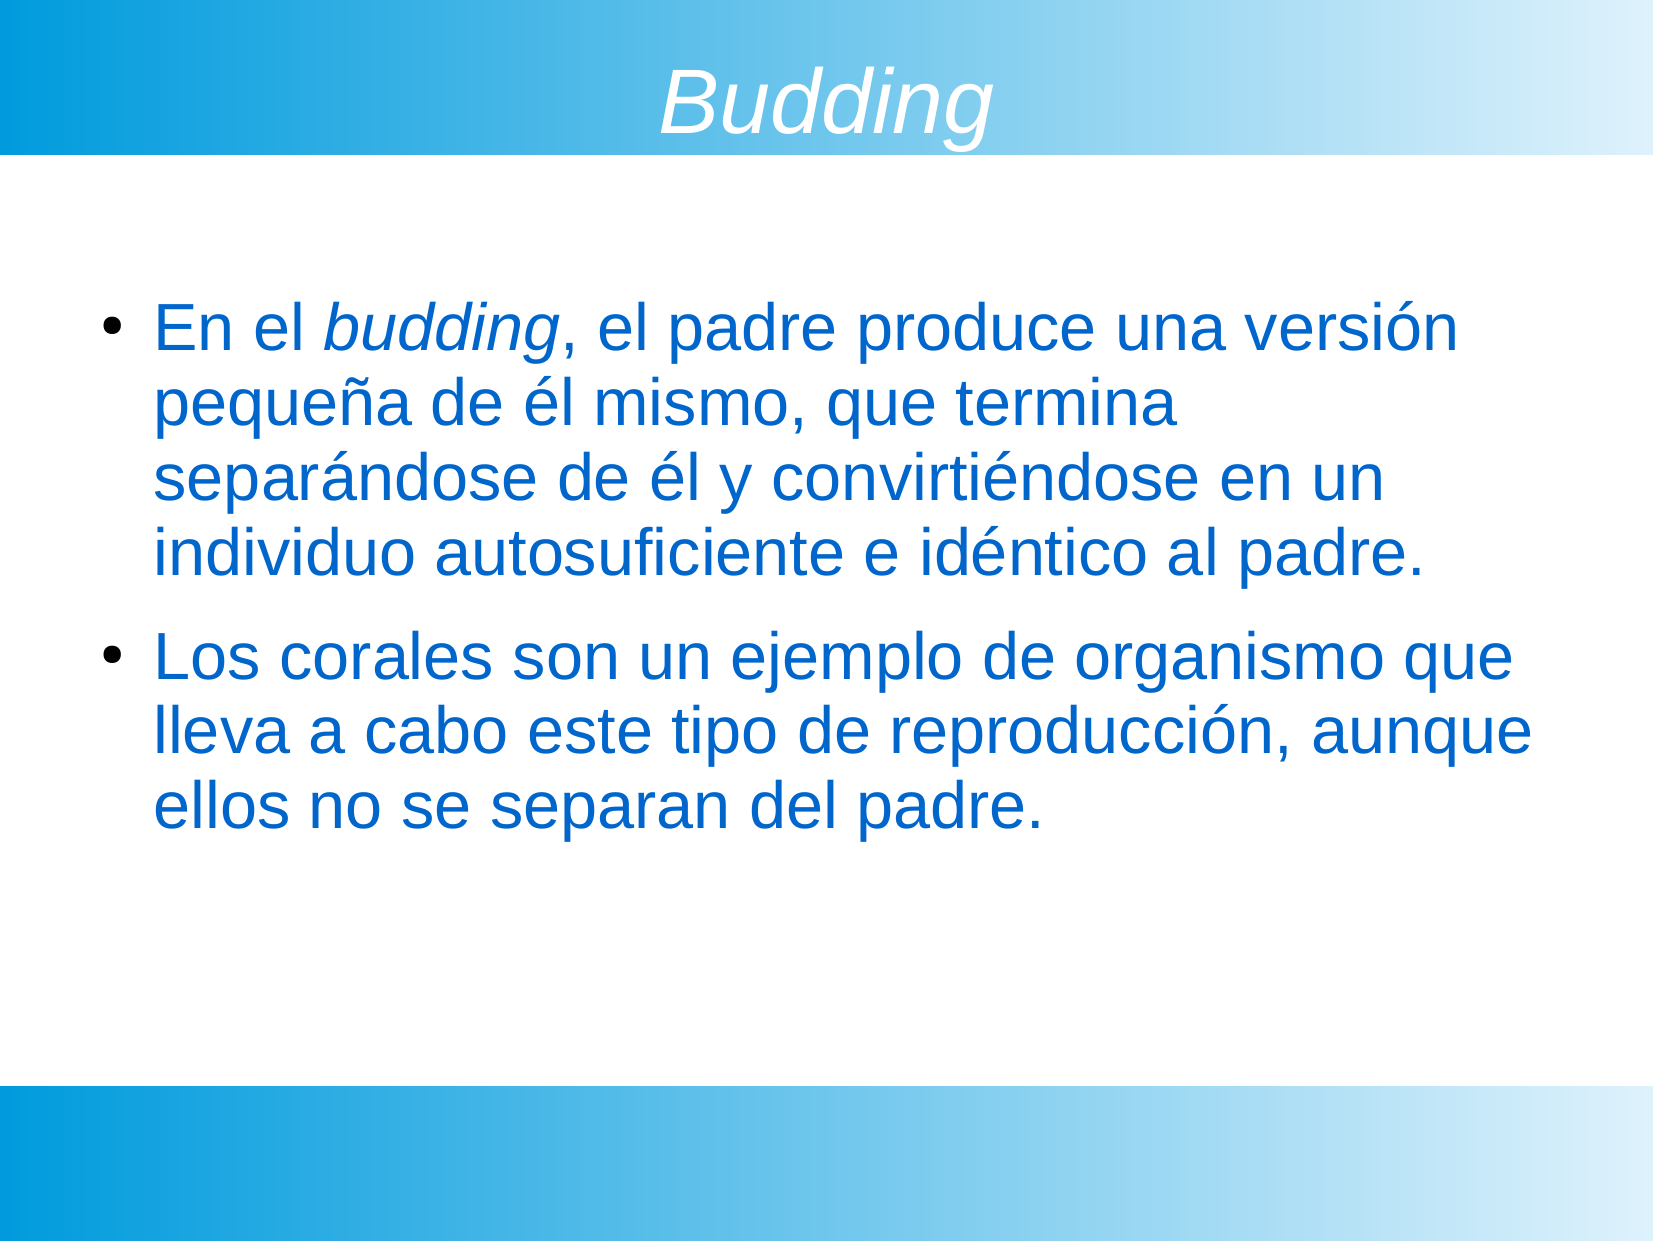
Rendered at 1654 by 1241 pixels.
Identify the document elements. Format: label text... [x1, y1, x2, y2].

title Budding [82, 49, 1571, 155]
list En el budding, el padre produce una versión pequeña de él mismo, que termina separándose de él y convirtiéndose en un individuo autosuficiente e idéntico al padre. Los corales son un ejemplo de organismo que lleva a cabo este tipo de reproducción, aunque ellos no se separan del padre. [82, 290, 1571, 1010]
